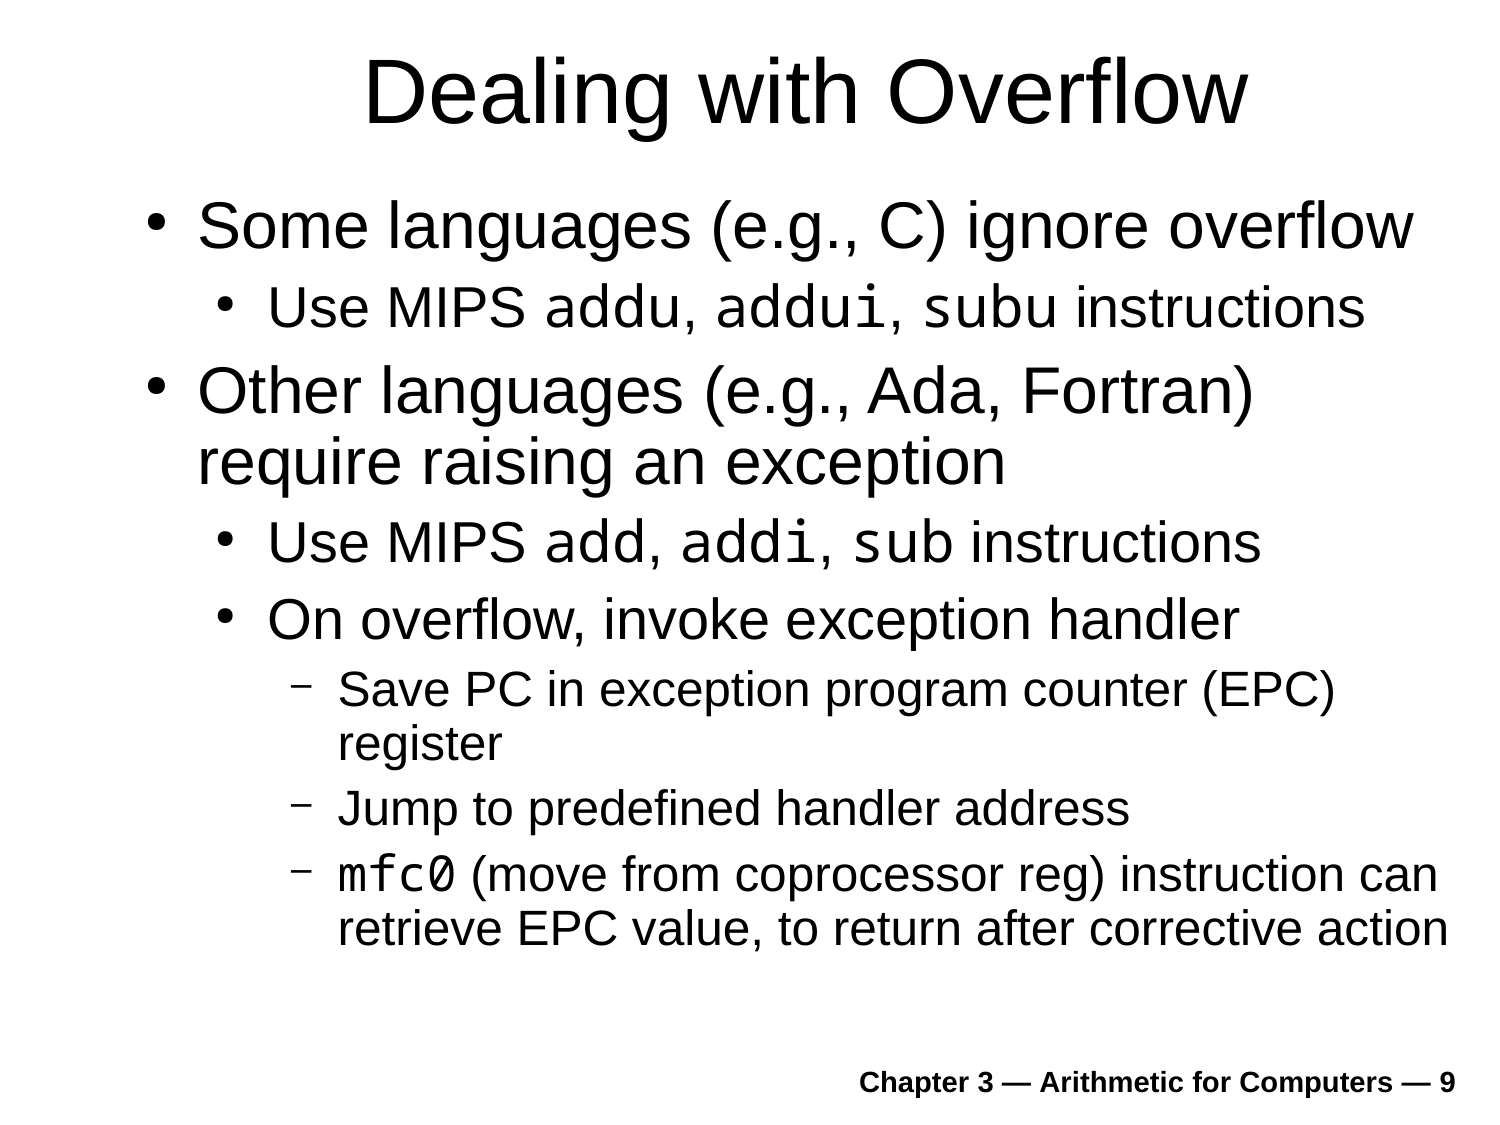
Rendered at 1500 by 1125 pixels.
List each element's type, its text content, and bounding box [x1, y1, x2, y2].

list Some languages (e.g., C) ignore overflow Use MIPS addu, addui, subu instructions Other languages (e.g., Ada, Fortran) require raising an exception Use MIPS add, addi, sub instructions On overflow, invoke exception handler Save PC in exception program counter (EPC) register Jump to predefined handler address mfc0 (move from coprocessor reg) instruction can retrieve EPC value, to return after corrective action [112, 184, 1469, 1024]
title Dealing with Overflow [112, 23, 1468, 149]
text_box Chapter 3 — Arithmetic for Computers — <number> [277, 1046, 1471, 1106]
